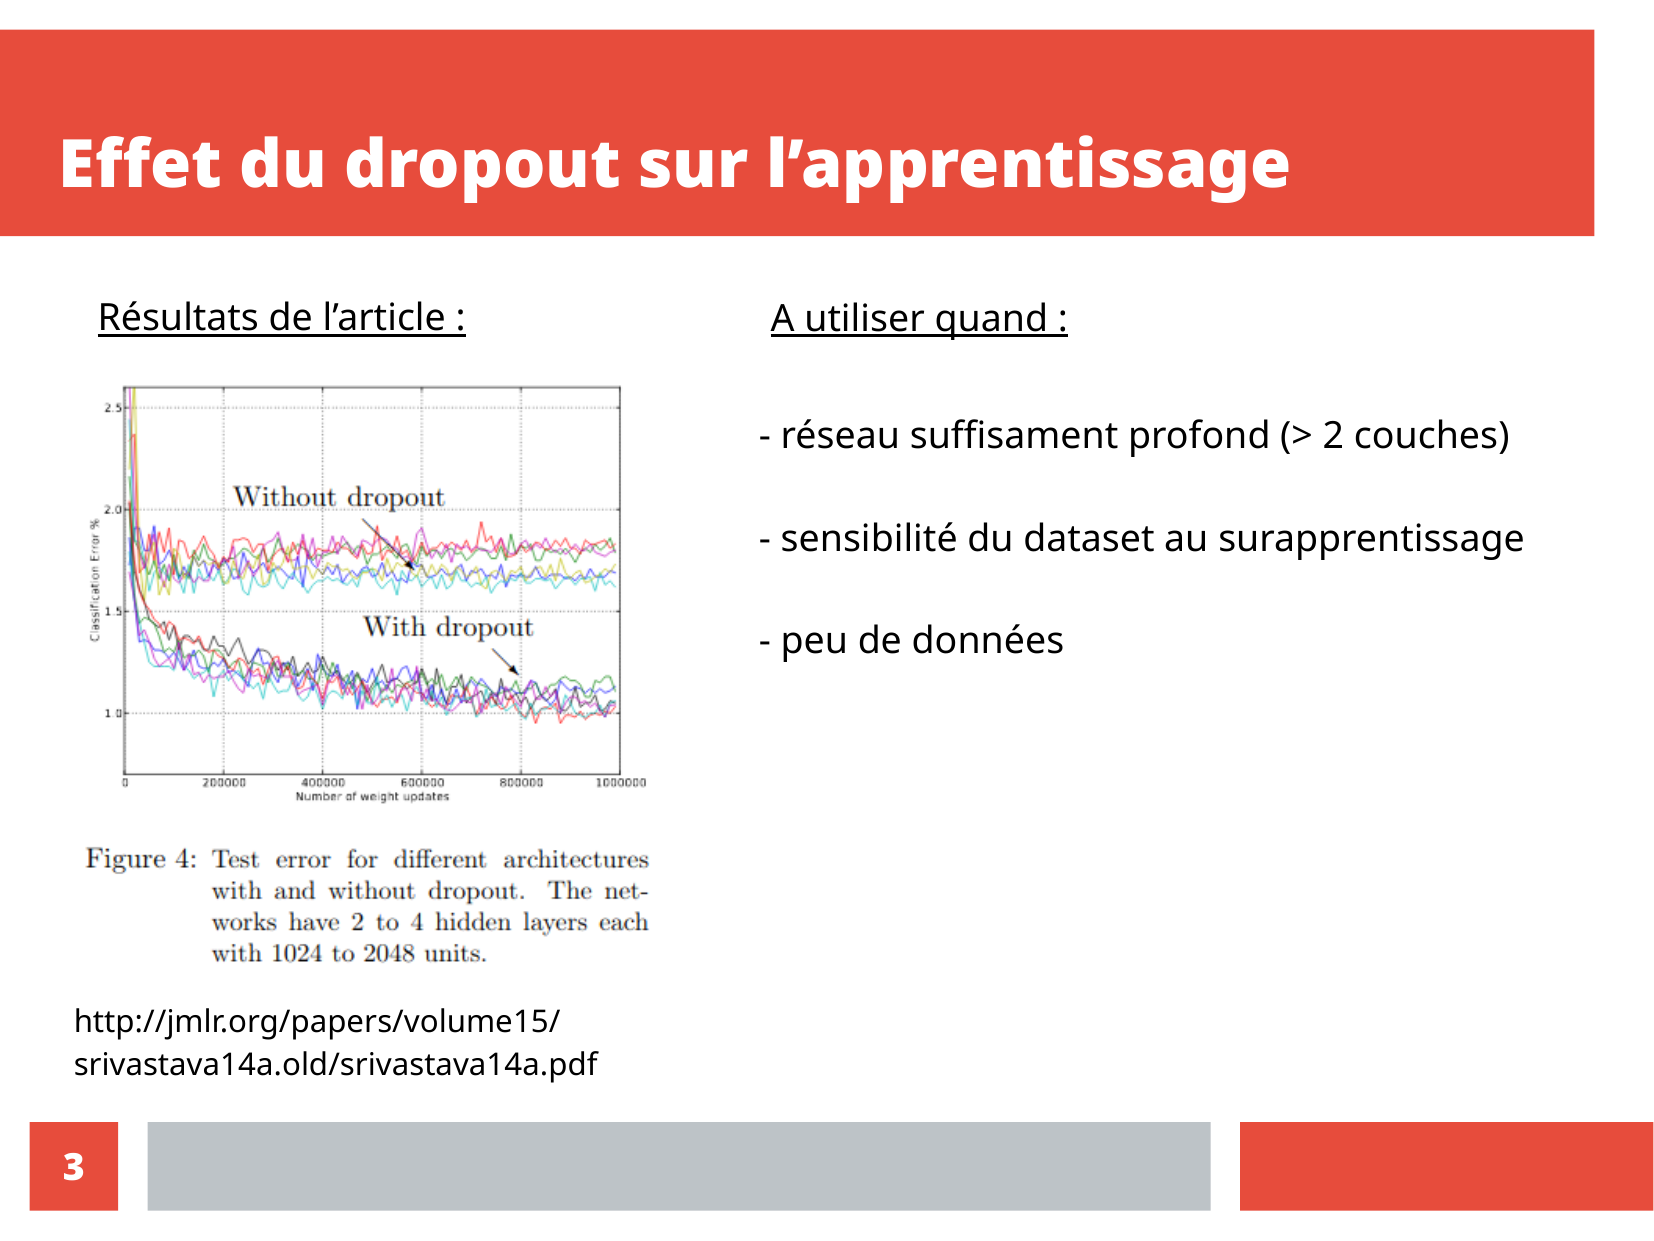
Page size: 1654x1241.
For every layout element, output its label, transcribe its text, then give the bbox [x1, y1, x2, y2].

text_box A utiliser quand : [755, 284, 1441, 343]
text_box - réseau suffisament profond (> 2 couches) - sensibilité du dataset au surapprentissage - peu de données [744, 401, 1619, 635]
picture [70, 345, 693, 993]
title Effet du dropout sur l’apprentissage [59, 59, 1595, 207]
text_box http://jmlr.org/papers/volume15/srivastava14a.old/srivastava14a.pdf [59, 992, 686, 1080]
text_box Résultats de l’article : [82, 283, 768, 342]
